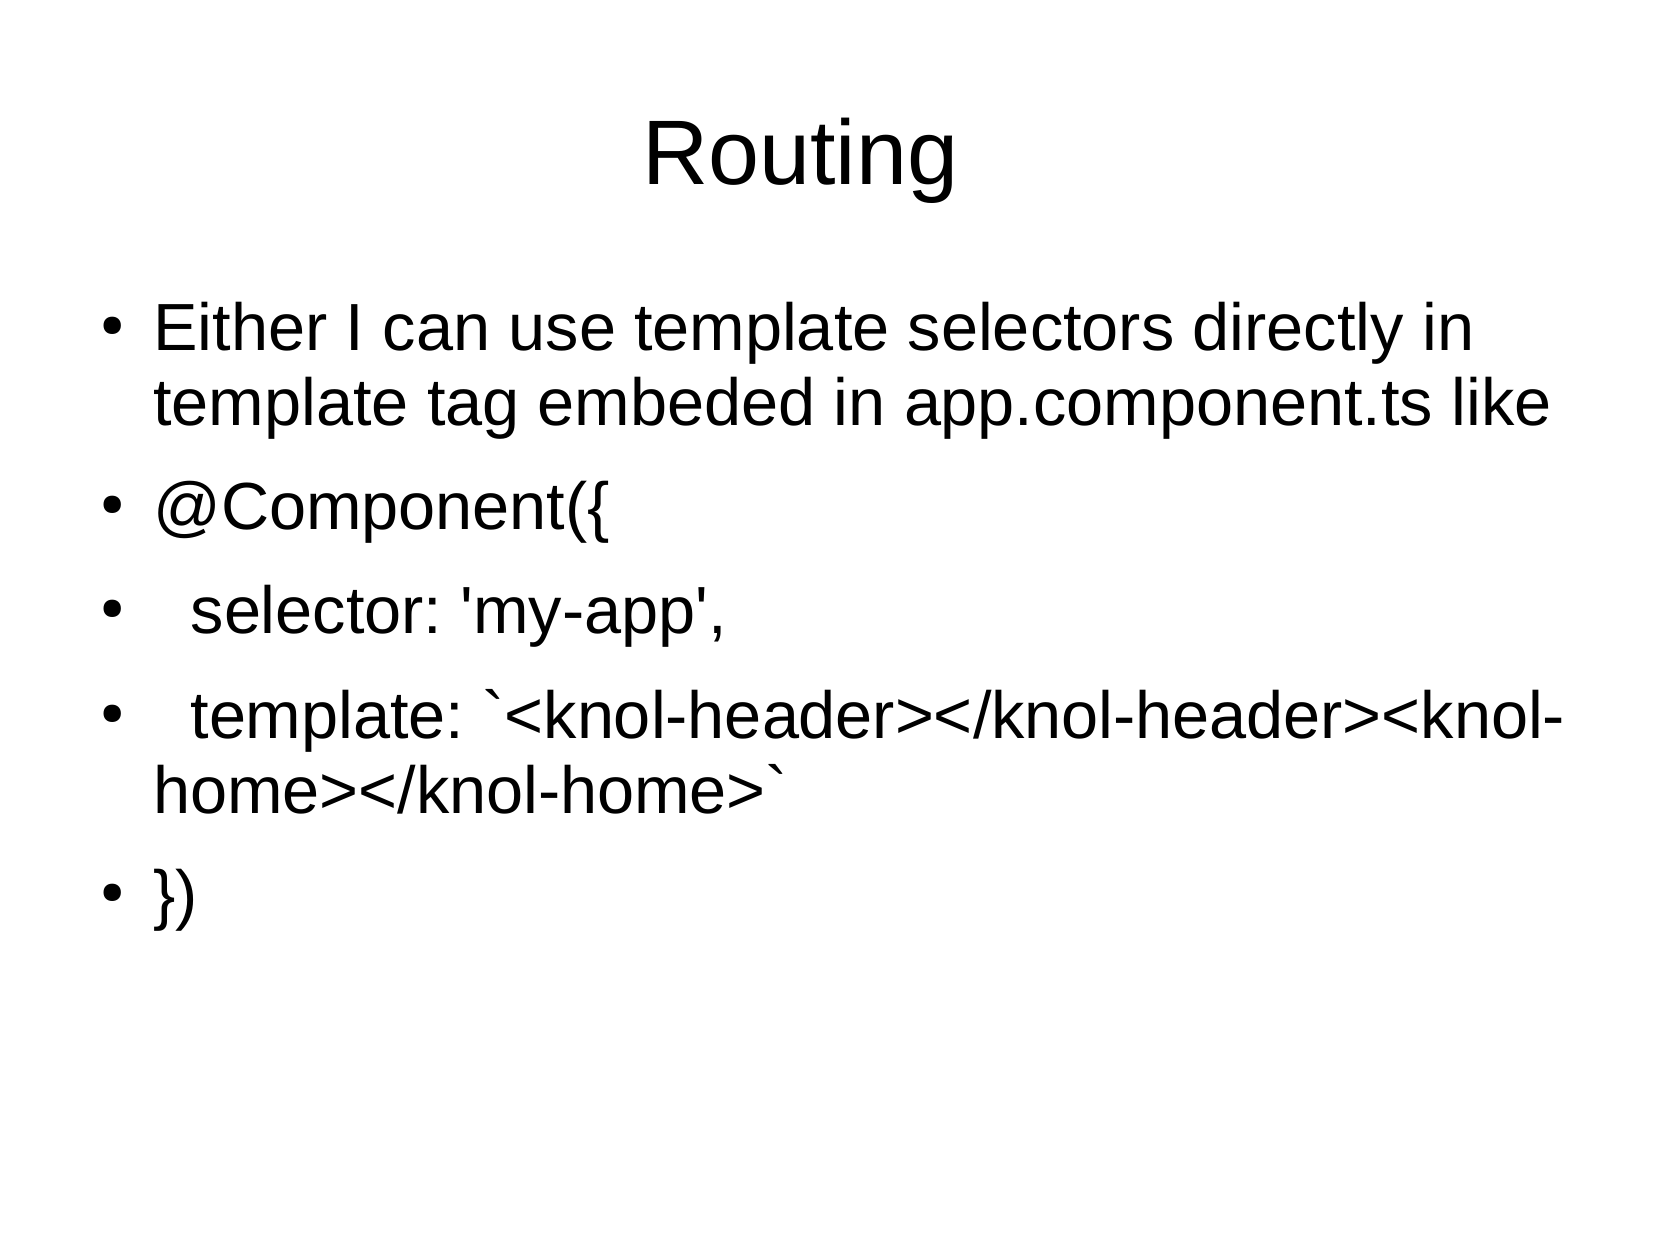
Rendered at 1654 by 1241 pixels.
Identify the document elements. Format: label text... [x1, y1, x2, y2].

title Routing [82, 49, 1571, 257]
list Either I can use template selectors directly in template tag embeded in app.component.ts like @Component({ selector: 'my-app', template: `<knol-header></knol-header><knol-home></knol-home>` }) [82, 290, 1571, 1010]
